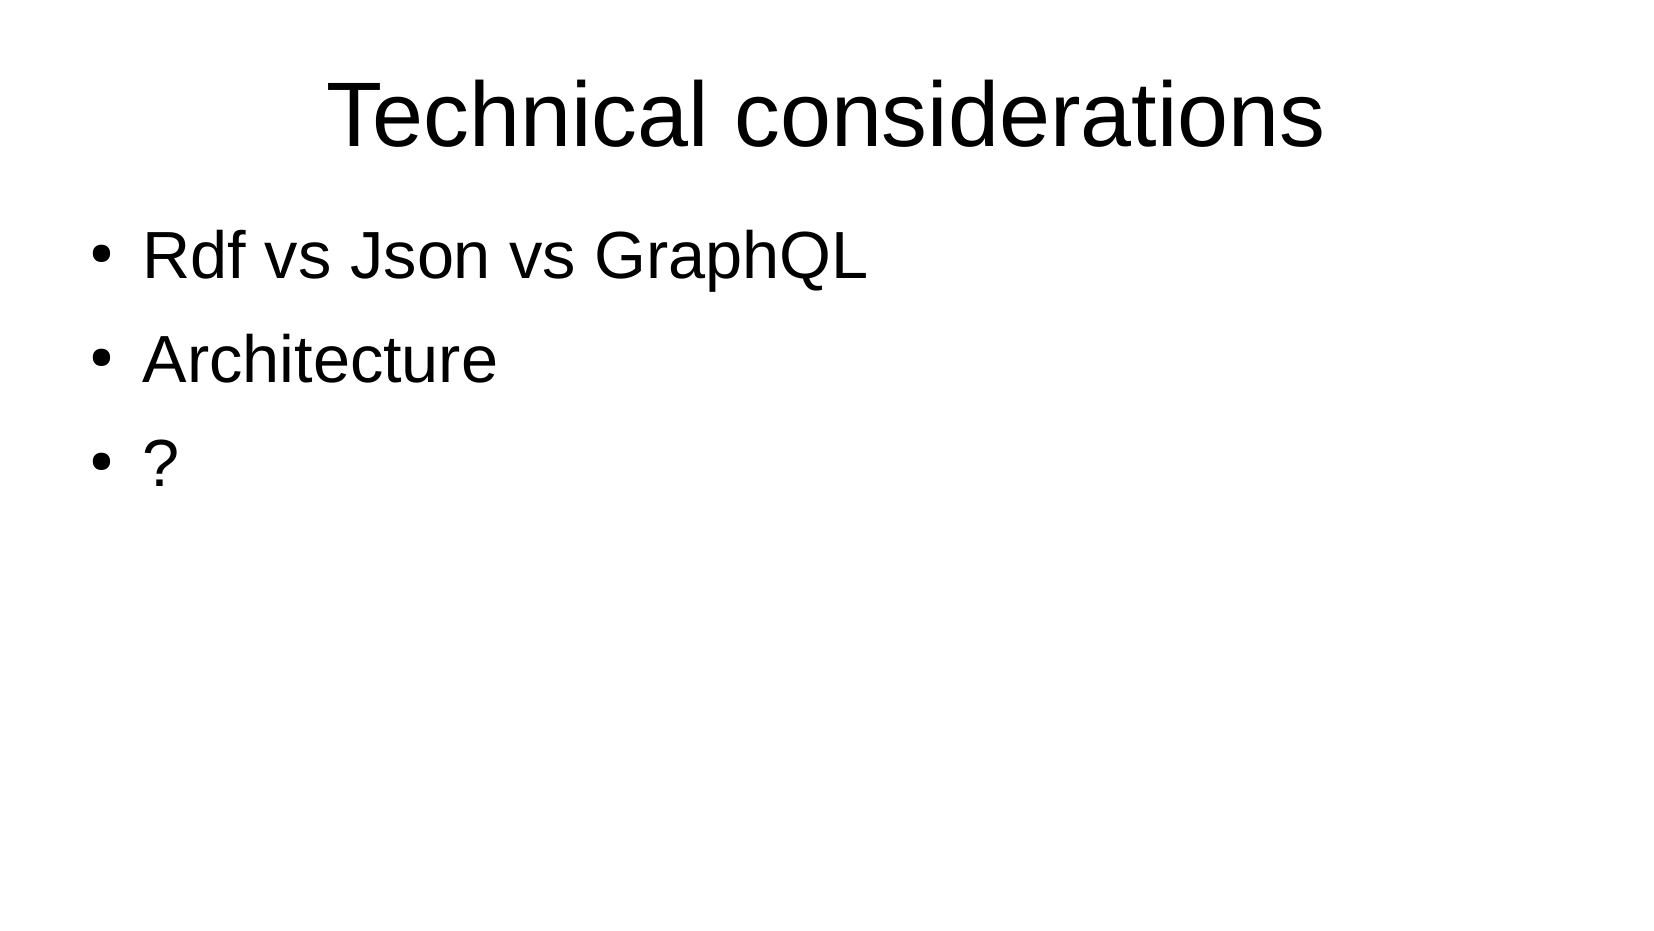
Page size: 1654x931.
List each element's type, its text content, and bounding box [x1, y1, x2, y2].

list Rdf vs Json vs GraphQL Architecture ? [71, 217, 1561, 758]
title Technical considerations [82, 37, 1571, 193]
